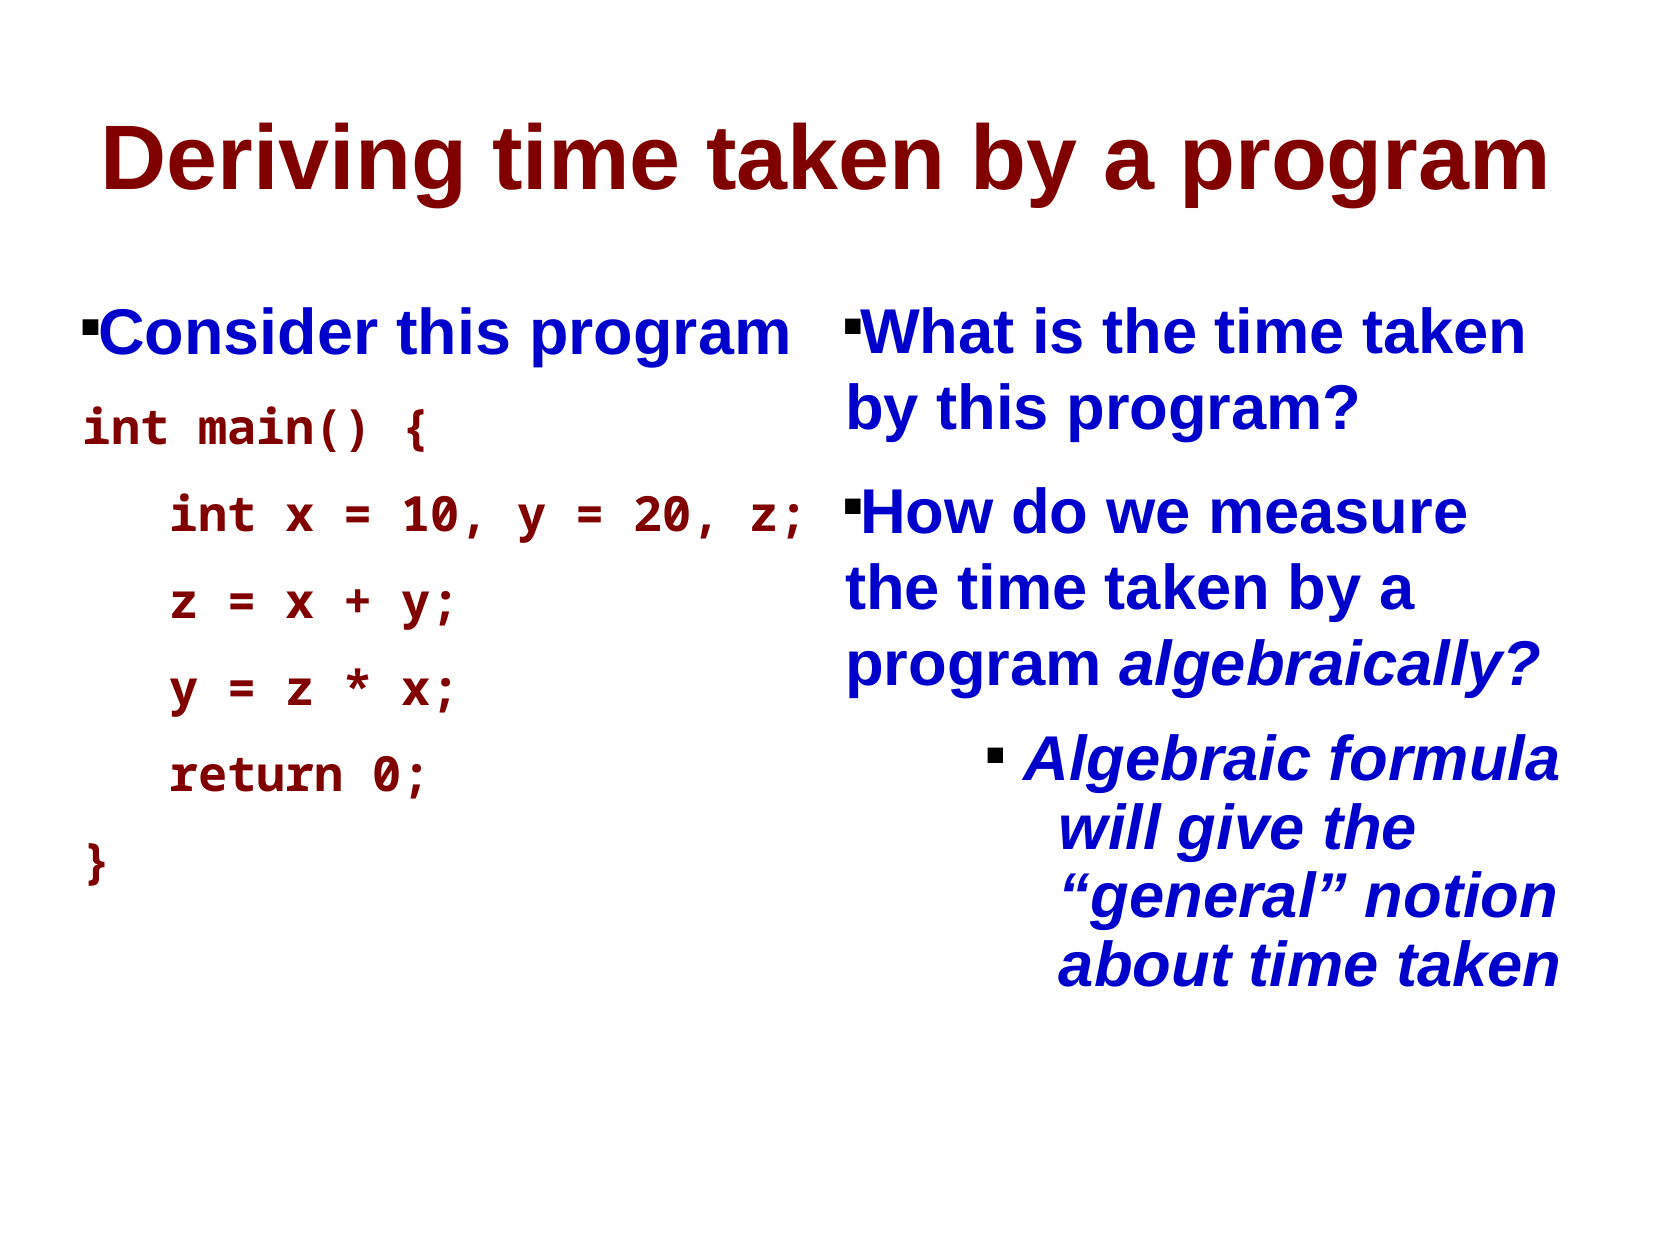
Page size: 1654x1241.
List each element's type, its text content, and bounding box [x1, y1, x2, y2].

list What is the time taken by this program? How do we measure the time taken by a program algebraically? Algebraic formula will give the “general” notion about time taken [845, 290, 1572, 1010]
title Deriving time taken by a program [82, 49, 1571, 257]
list Consider this program int main() { int x = 10, y = 20, z; z = x + y; y = z * x; return 0; } [82, 290, 809, 1010]
